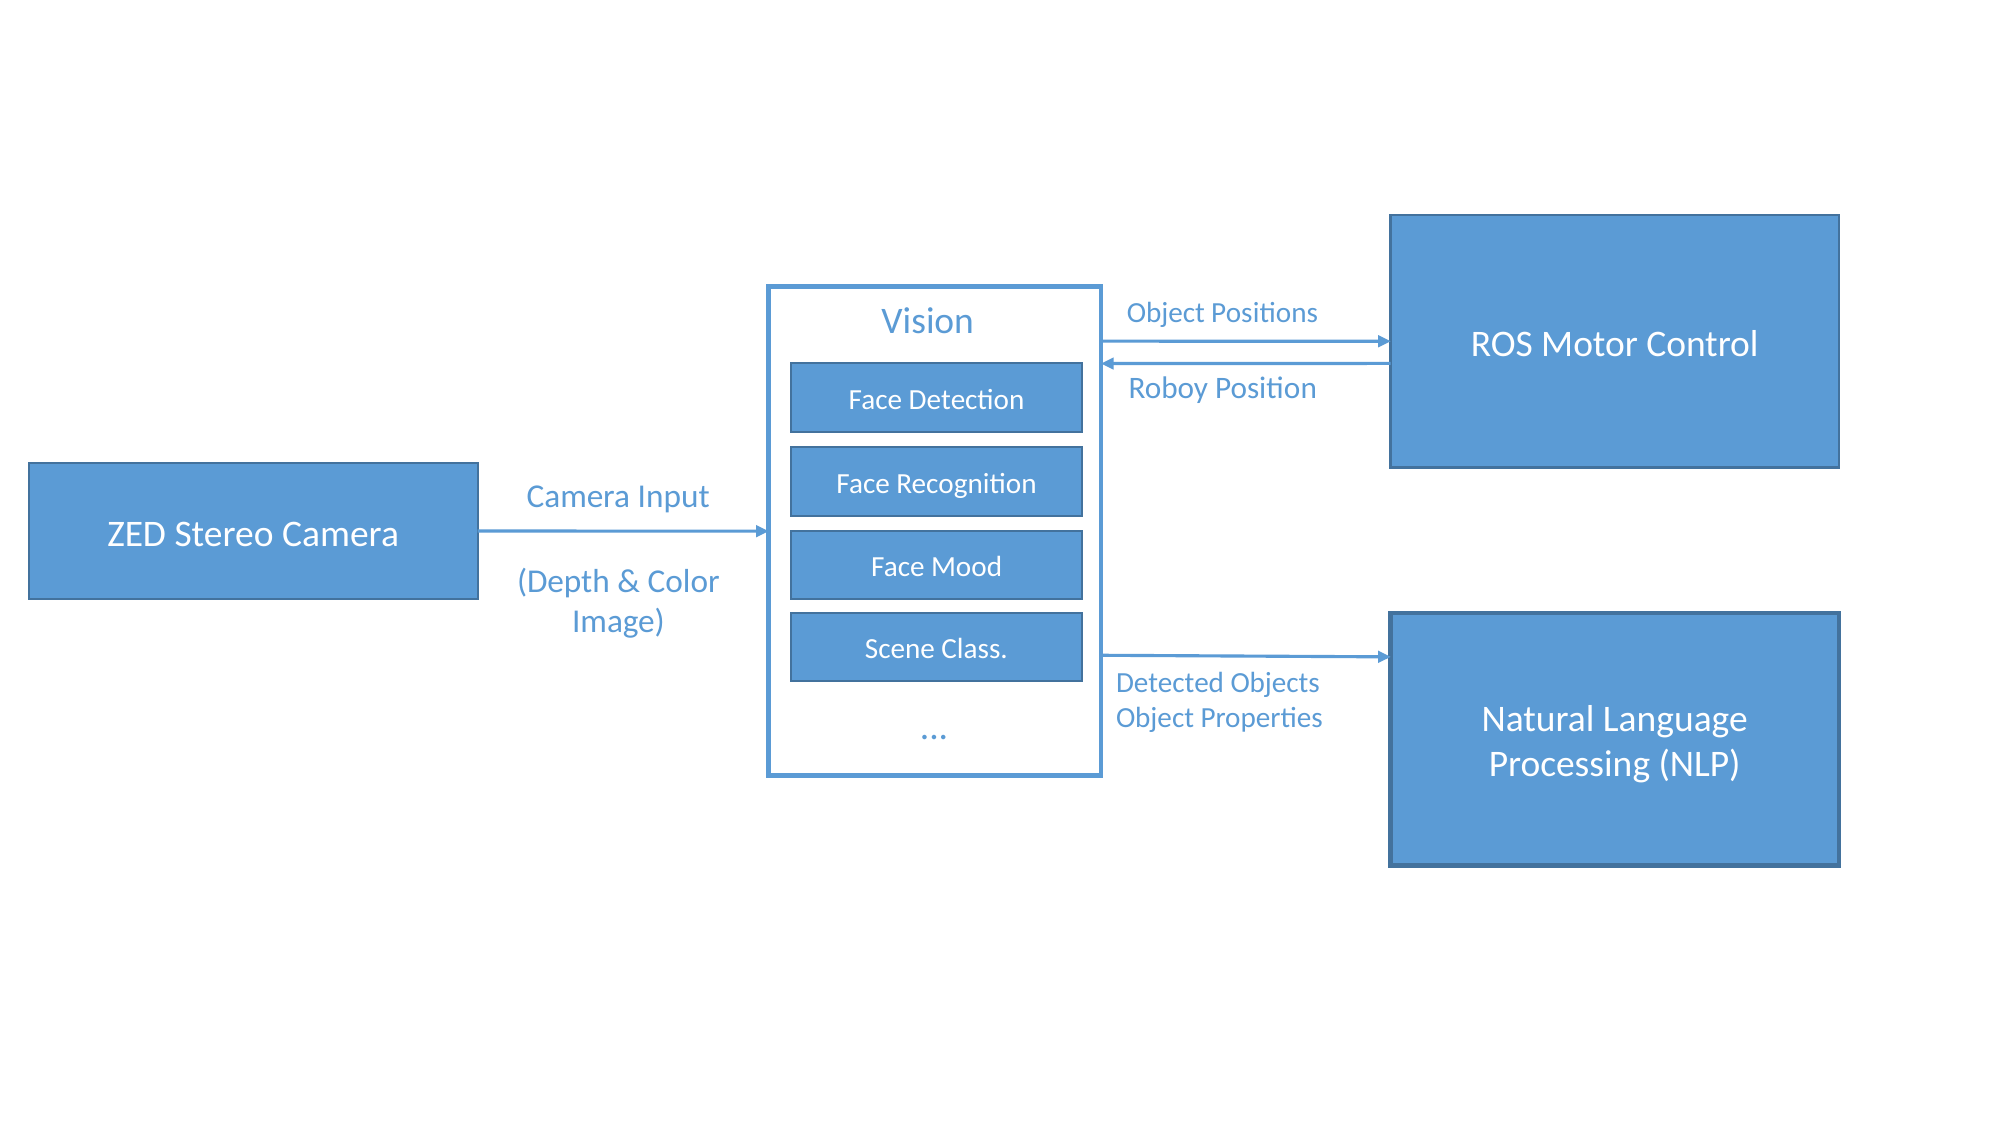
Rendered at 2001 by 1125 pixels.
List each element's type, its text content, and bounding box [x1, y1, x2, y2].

text_box ... [879, 694, 1082, 755]
text_box Vision [866, 288, 1082, 349]
text_box Object Positions [1112, 286, 1391, 337]
text_box Scene Class. [791, 612, 1082, 682]
text_box ZED Stereo Camera [28, 462, 478, 600]
text_box Face Mood [791, 530, 1082, 600]
text_box [768, 286, 1102, 776]
text_box ROS Motor Control [1390, 214, 1840, 468]
text_box Detected Objects Object Properties [1101, 655, 1410, 741]
text_box Camera Input (Depth & Color Image) [479, 466, 758, 647]
text_box Roboy Position [1113, 359, 1378, 412]
text_box Face Recognition [791, 447, 1082, 516]
text_box Natural Language Processing (NLP) [1390, 612, 1840, 866]
text_box Face Detection [791, 363, 1082, 433]
